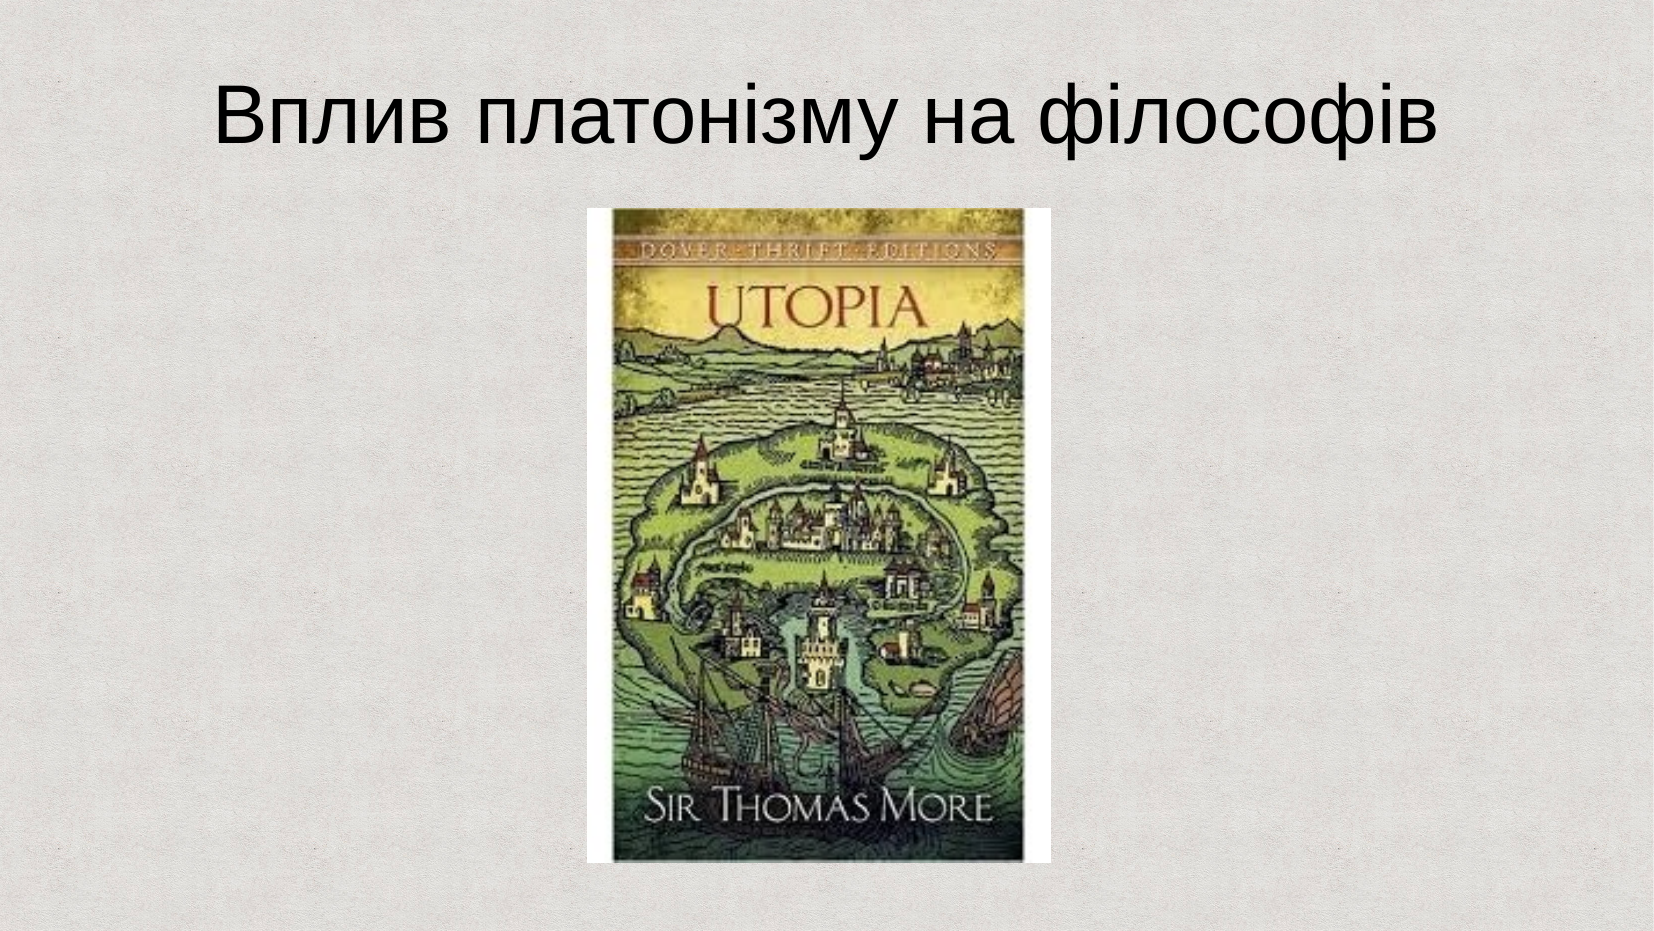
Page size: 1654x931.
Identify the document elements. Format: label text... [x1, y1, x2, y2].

title Вплив платонізму на філософів [82, 37, 1571, 193]
picture [0, 0, 1654, 931]
